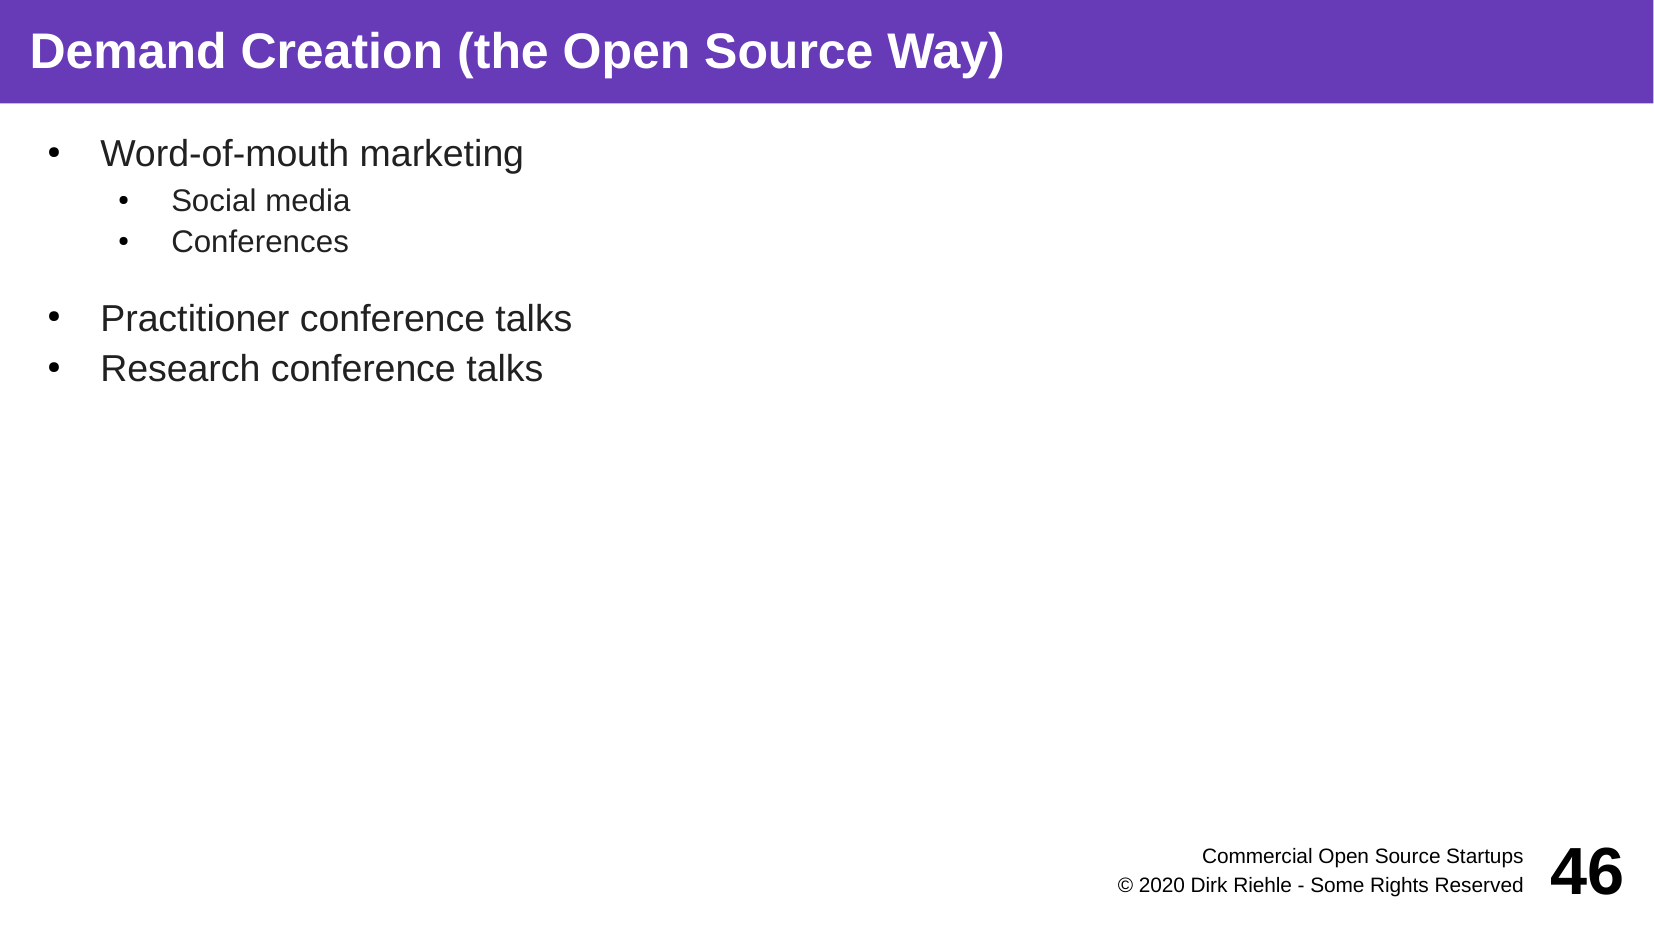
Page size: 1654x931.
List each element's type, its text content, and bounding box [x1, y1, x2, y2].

list Word-of-mouth marketing Social media Conferences Practitioner conference talks Research conference talks [29, 132, 1625, 813]
title Demand Creation (the Open Source Way) [0, 0, 1654, 104]
